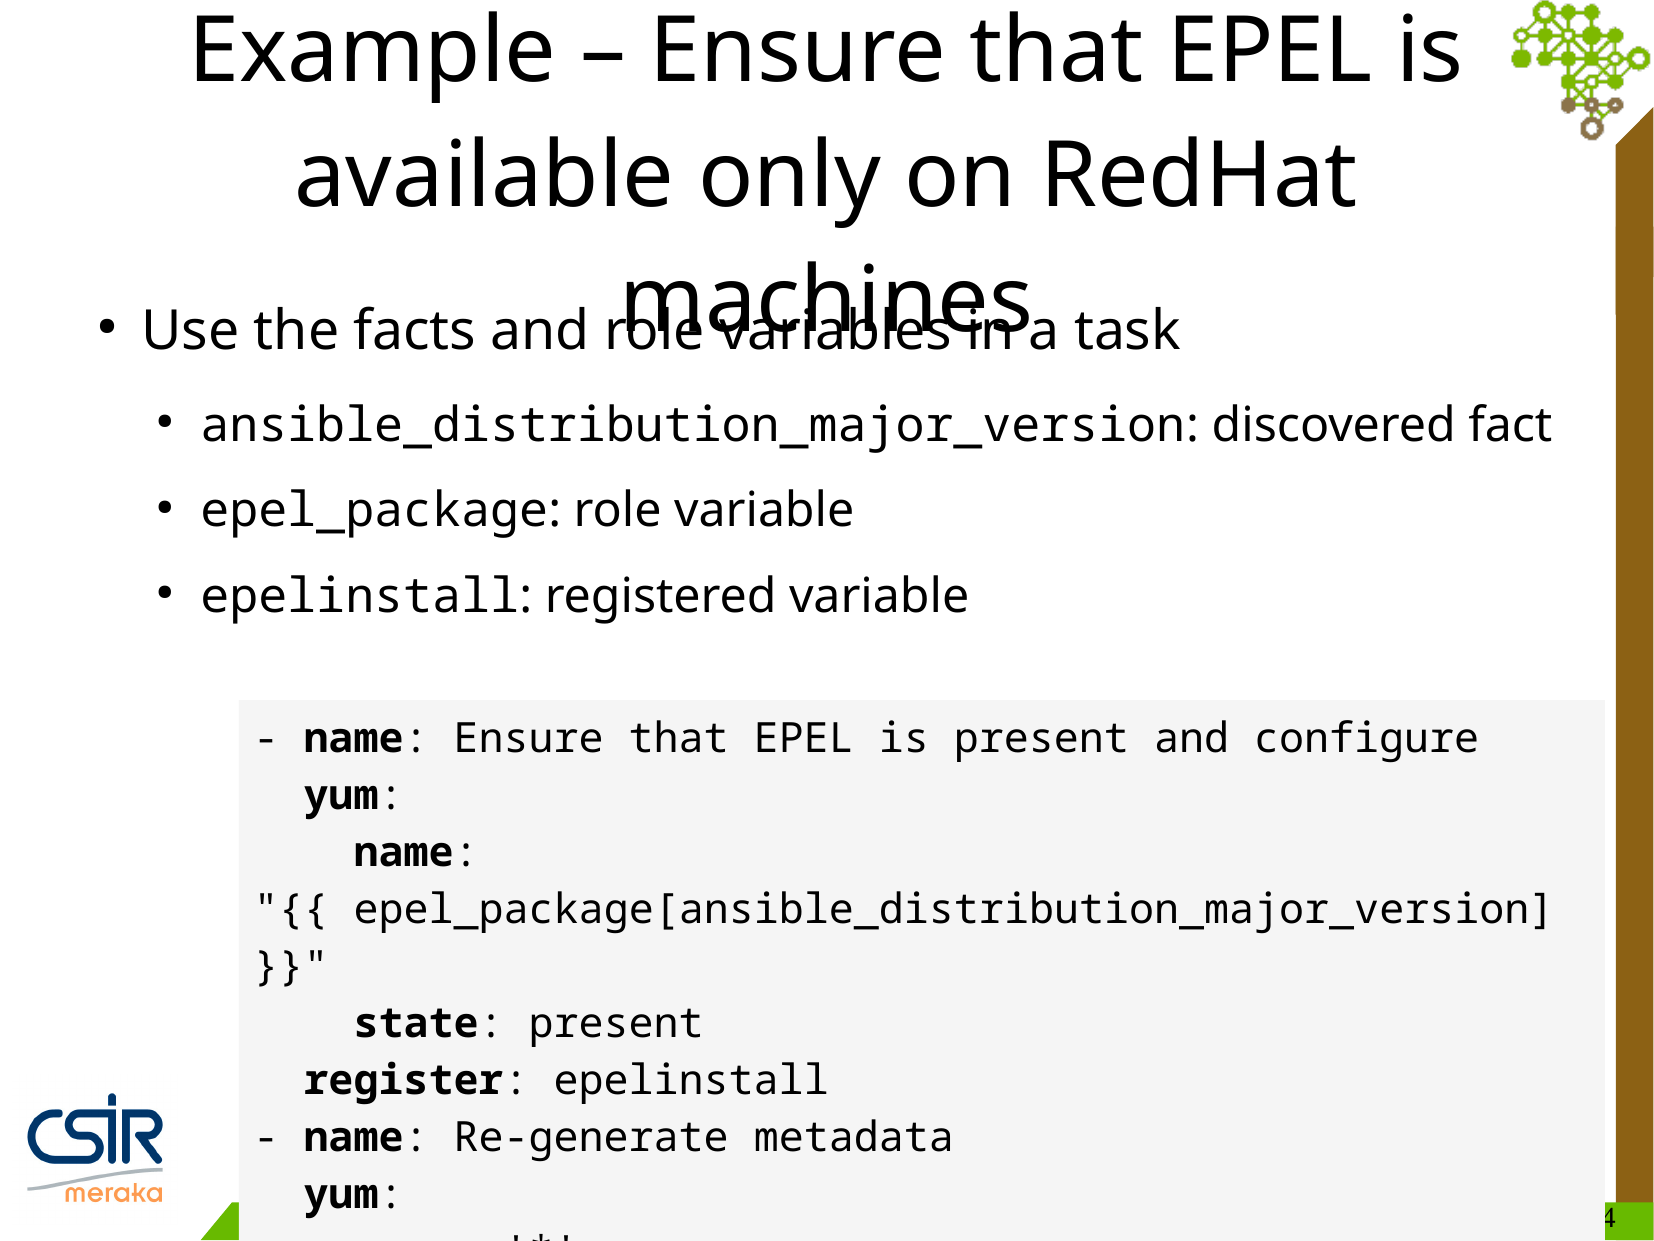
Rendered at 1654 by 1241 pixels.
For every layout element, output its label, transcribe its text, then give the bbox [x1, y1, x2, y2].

title Example – Ensure that EPEL is available only on RedHat machines [82, 60, 1571, 282]
picture [1503, 0, 1654, 144]
picture [12, 1074, 178, 1225]
list Use the facts and role variables in a task ansible_distribution_major_version: discovered fact epel_package: role variable epelinstall: registered variable [82, 290, 1571, 824]
text_box - name: Ensure that EPEL is present and configure yum: name: "{{ epel_package[ansible_distribution_major_version] }}" state: present register: epelinstall - name: Re-generate metadata yum: name: '*' state: latest when: epelinstall.changed [238, 700, 1605, 1183]
